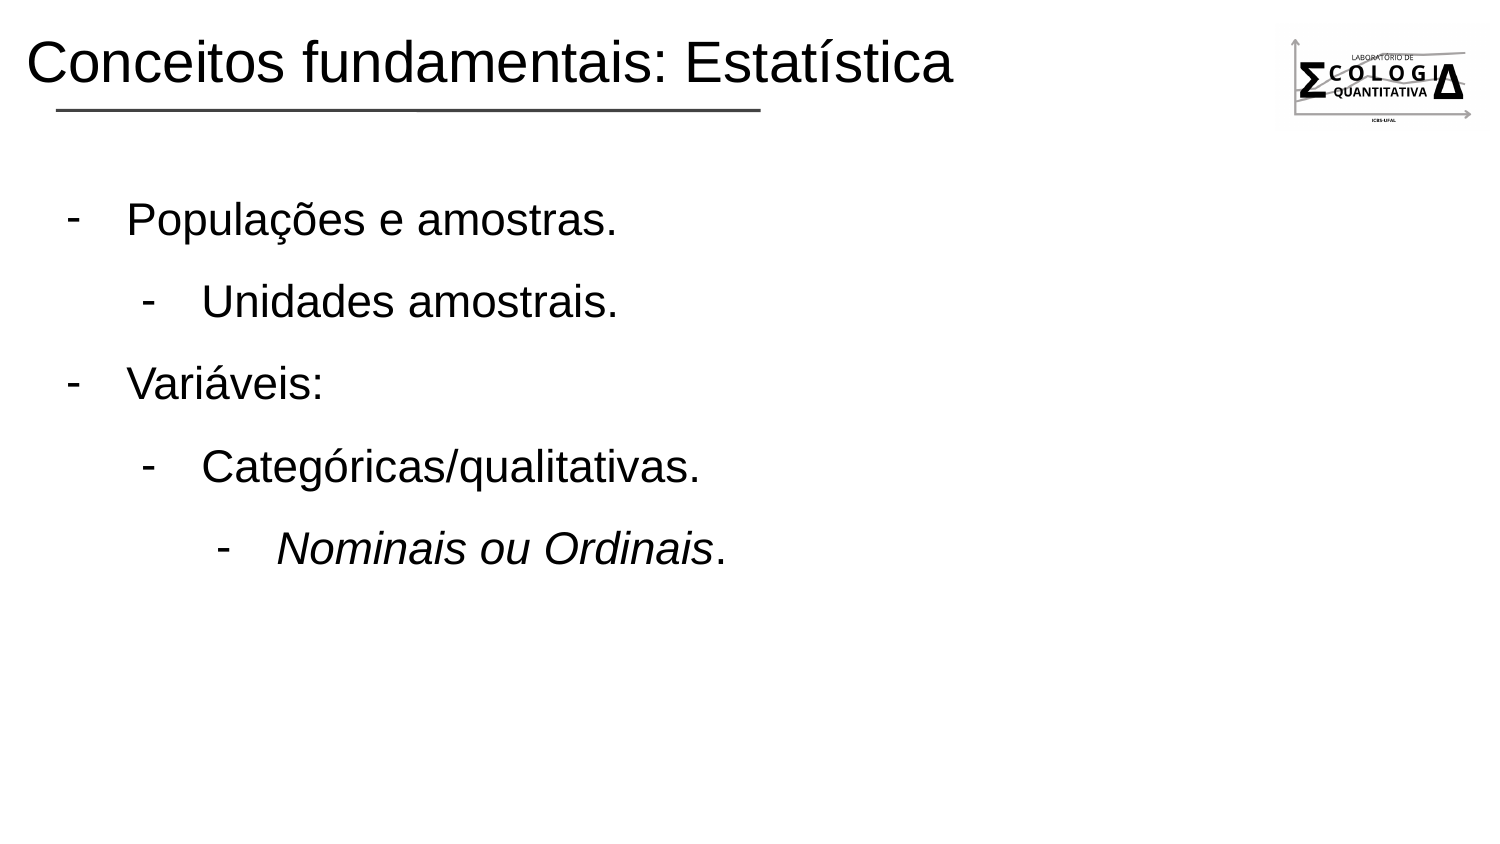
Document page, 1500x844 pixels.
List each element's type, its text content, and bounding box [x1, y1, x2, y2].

text_box Populações e amostras. Unidades amostrais. Variáveis: Categóricas/qualitativas. Nominais ou Ordinais. [36, 146, 1427, 803]
text_box Conceitos fundamentais: Estatística [11, 9, 1210, 117]
picture [1275, 23, 1490, 131]
